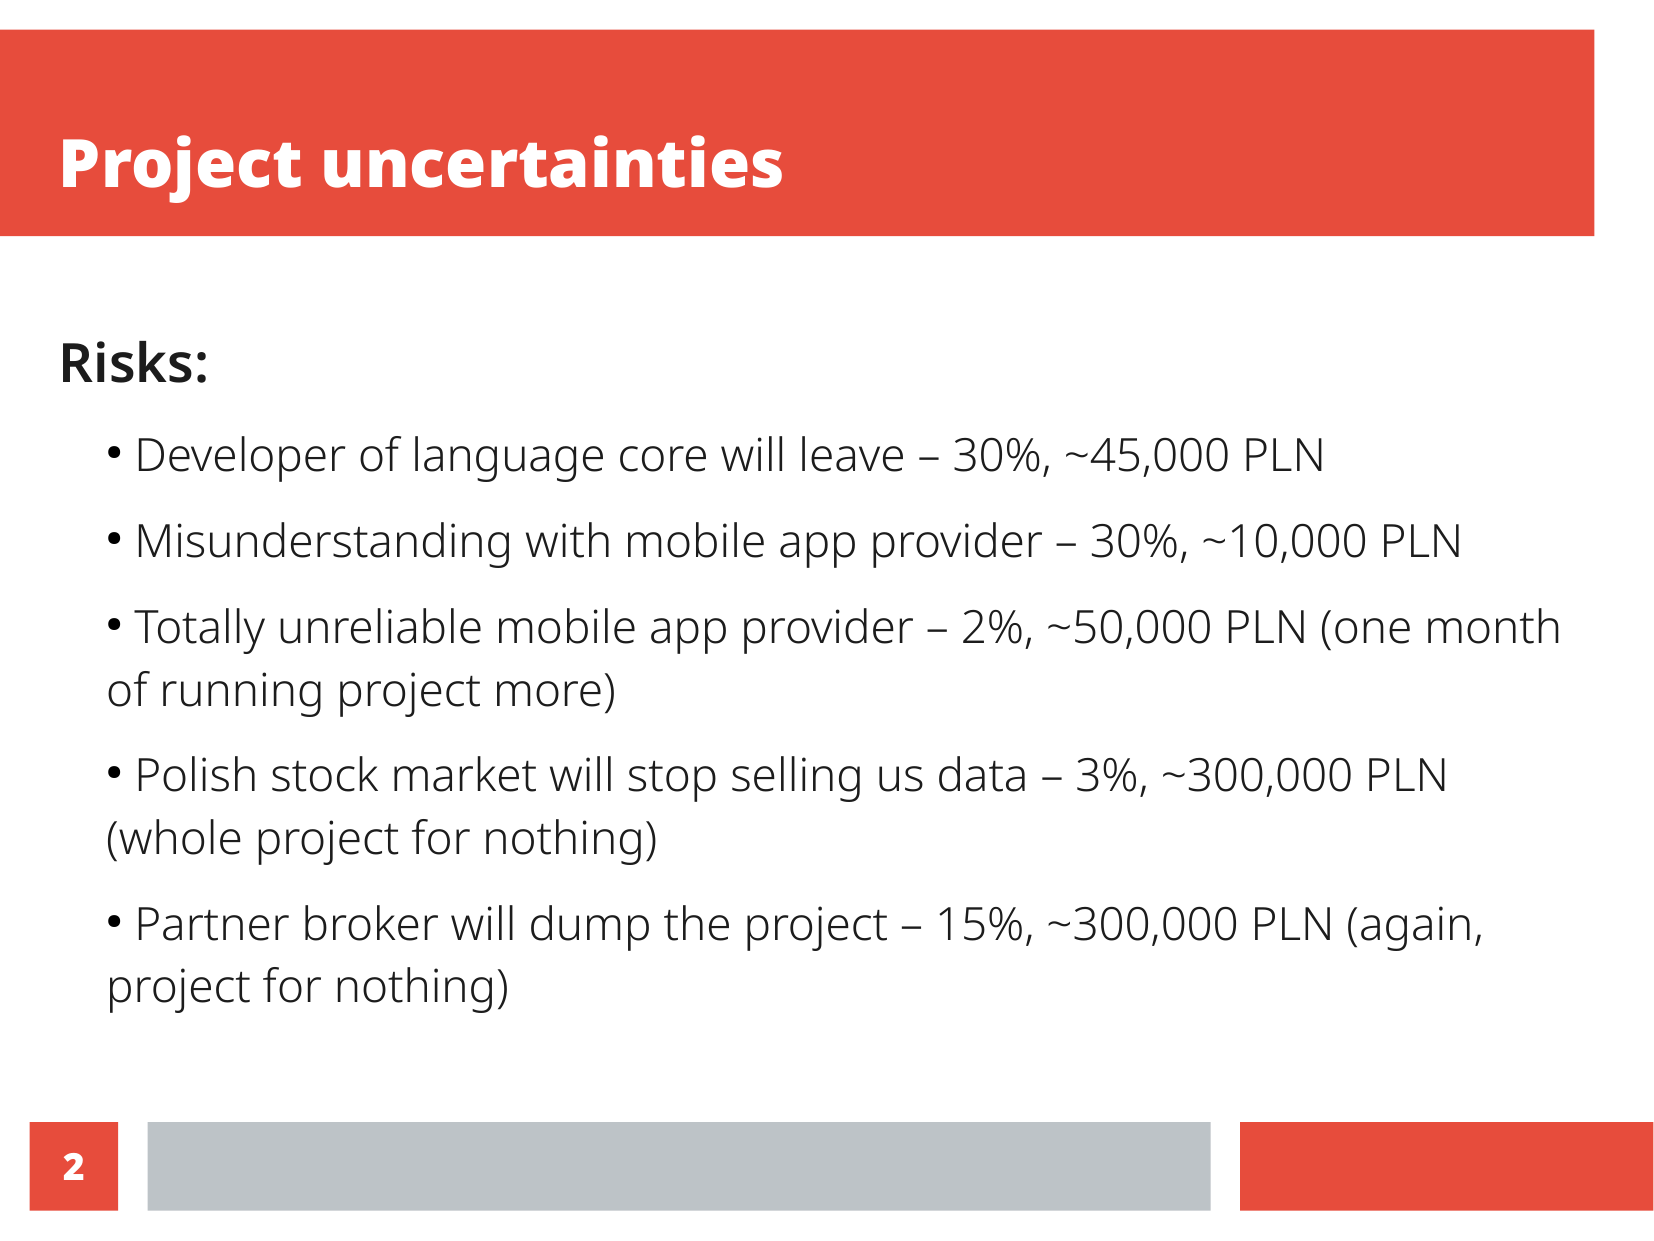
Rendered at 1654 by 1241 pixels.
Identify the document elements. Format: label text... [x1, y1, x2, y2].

title Project uncertainties [59, 59, 1595, 207]
list Risks: Developer of language core will leave – 30%, ~45,000 PLN Misunderstanding with mobile app provider – 30%, ~10,000 PLN Totally unreliable mobile app provider – 2%, ~50,000 PLN (one month of running project more) Polish stock market will stop selling us data – 3%, ~300,000 PLN (whole project for nothing) Partner broker will dump the project – 15%, ~300,000 PLN (again, project for nothing) [59, 324, 1565, 1093]
